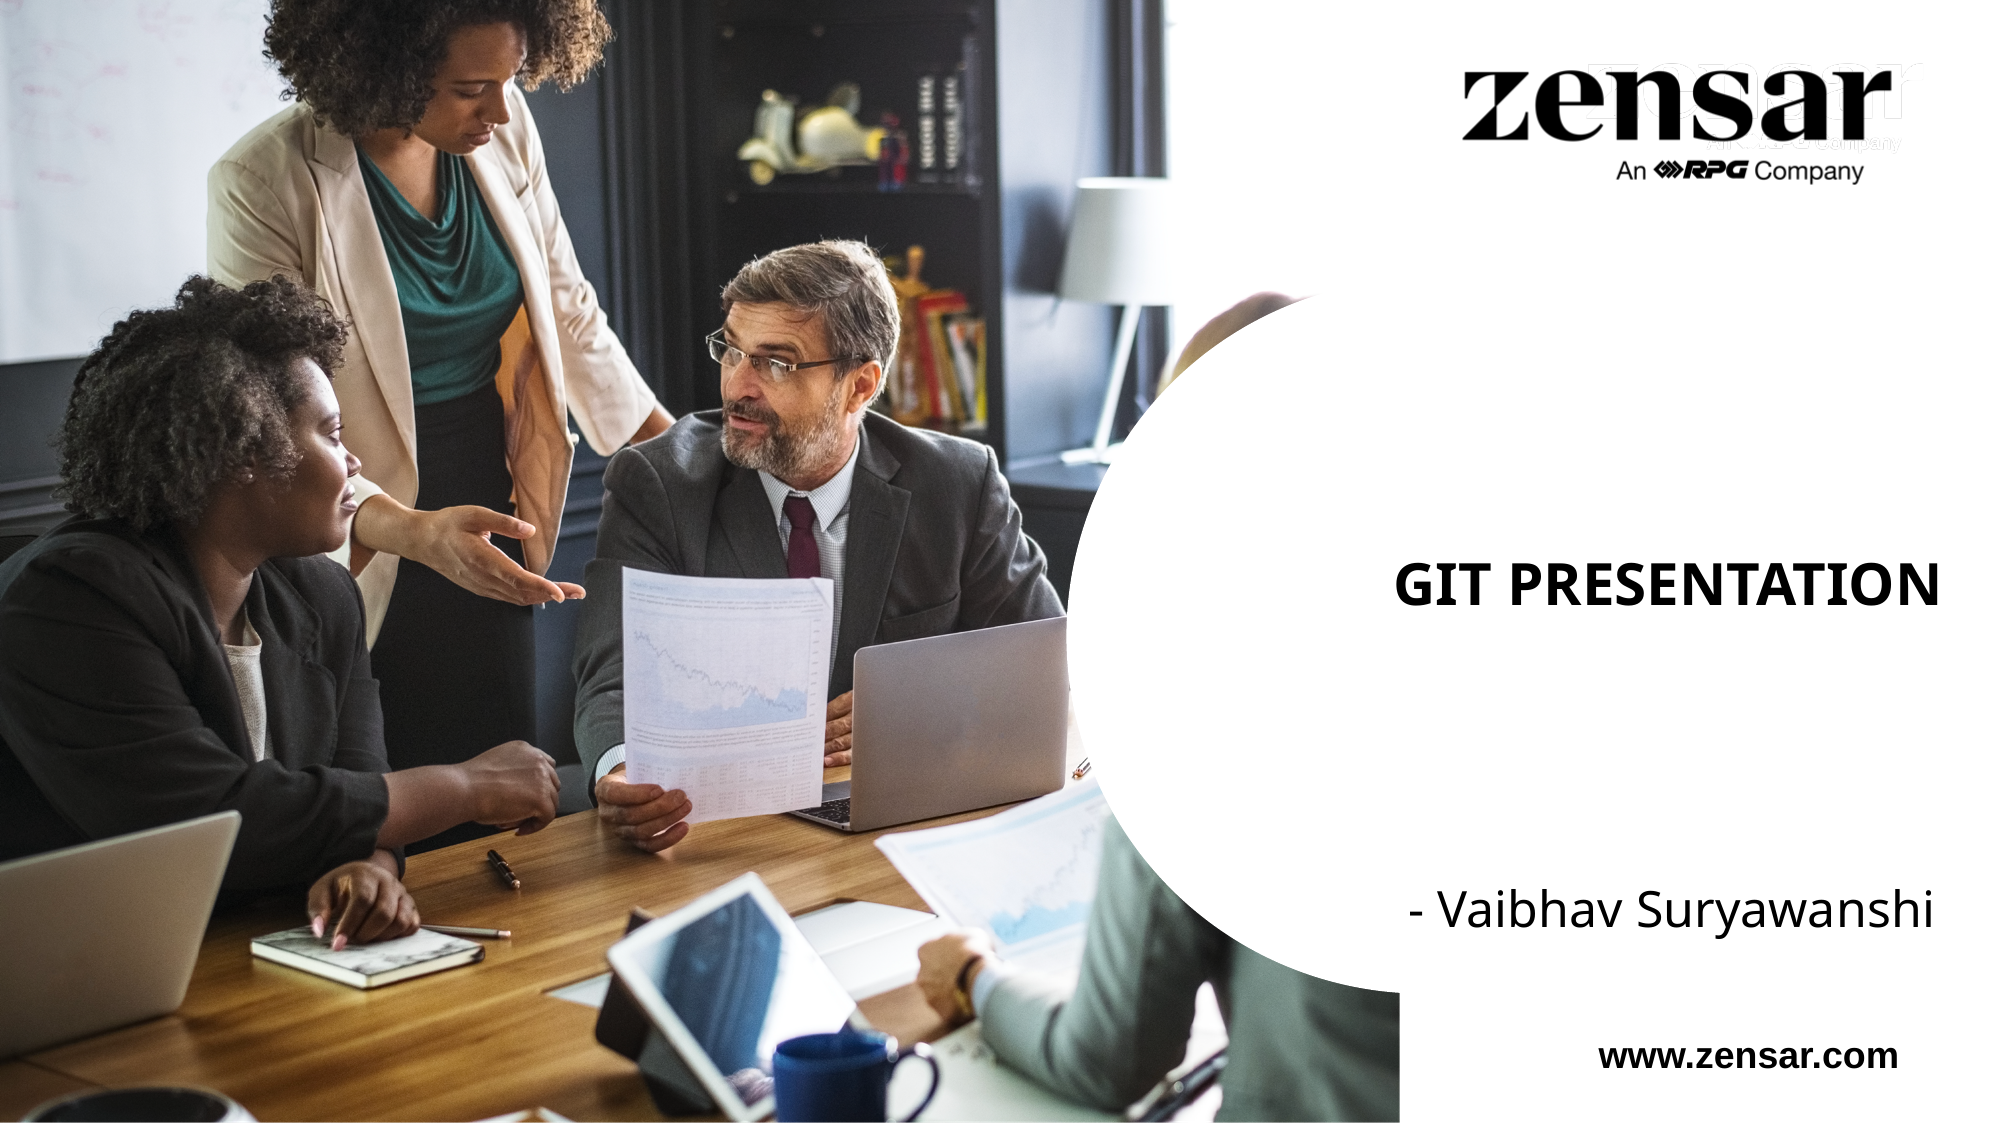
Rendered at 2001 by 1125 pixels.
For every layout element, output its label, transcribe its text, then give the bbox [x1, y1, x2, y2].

picture [0, 0, 2000, 1125]
text_box [1243, 945, 1604, 994]
text_box [1066, 278, 1782, 909]
text_box www.zensar.com [1541, 1024, 1914, 1084]
text_box - Vaibhav Suryawanshi [1192, 869, 1950, 945]
text_box GIT PRESENTATION [1199, 539, 1958, 625]
